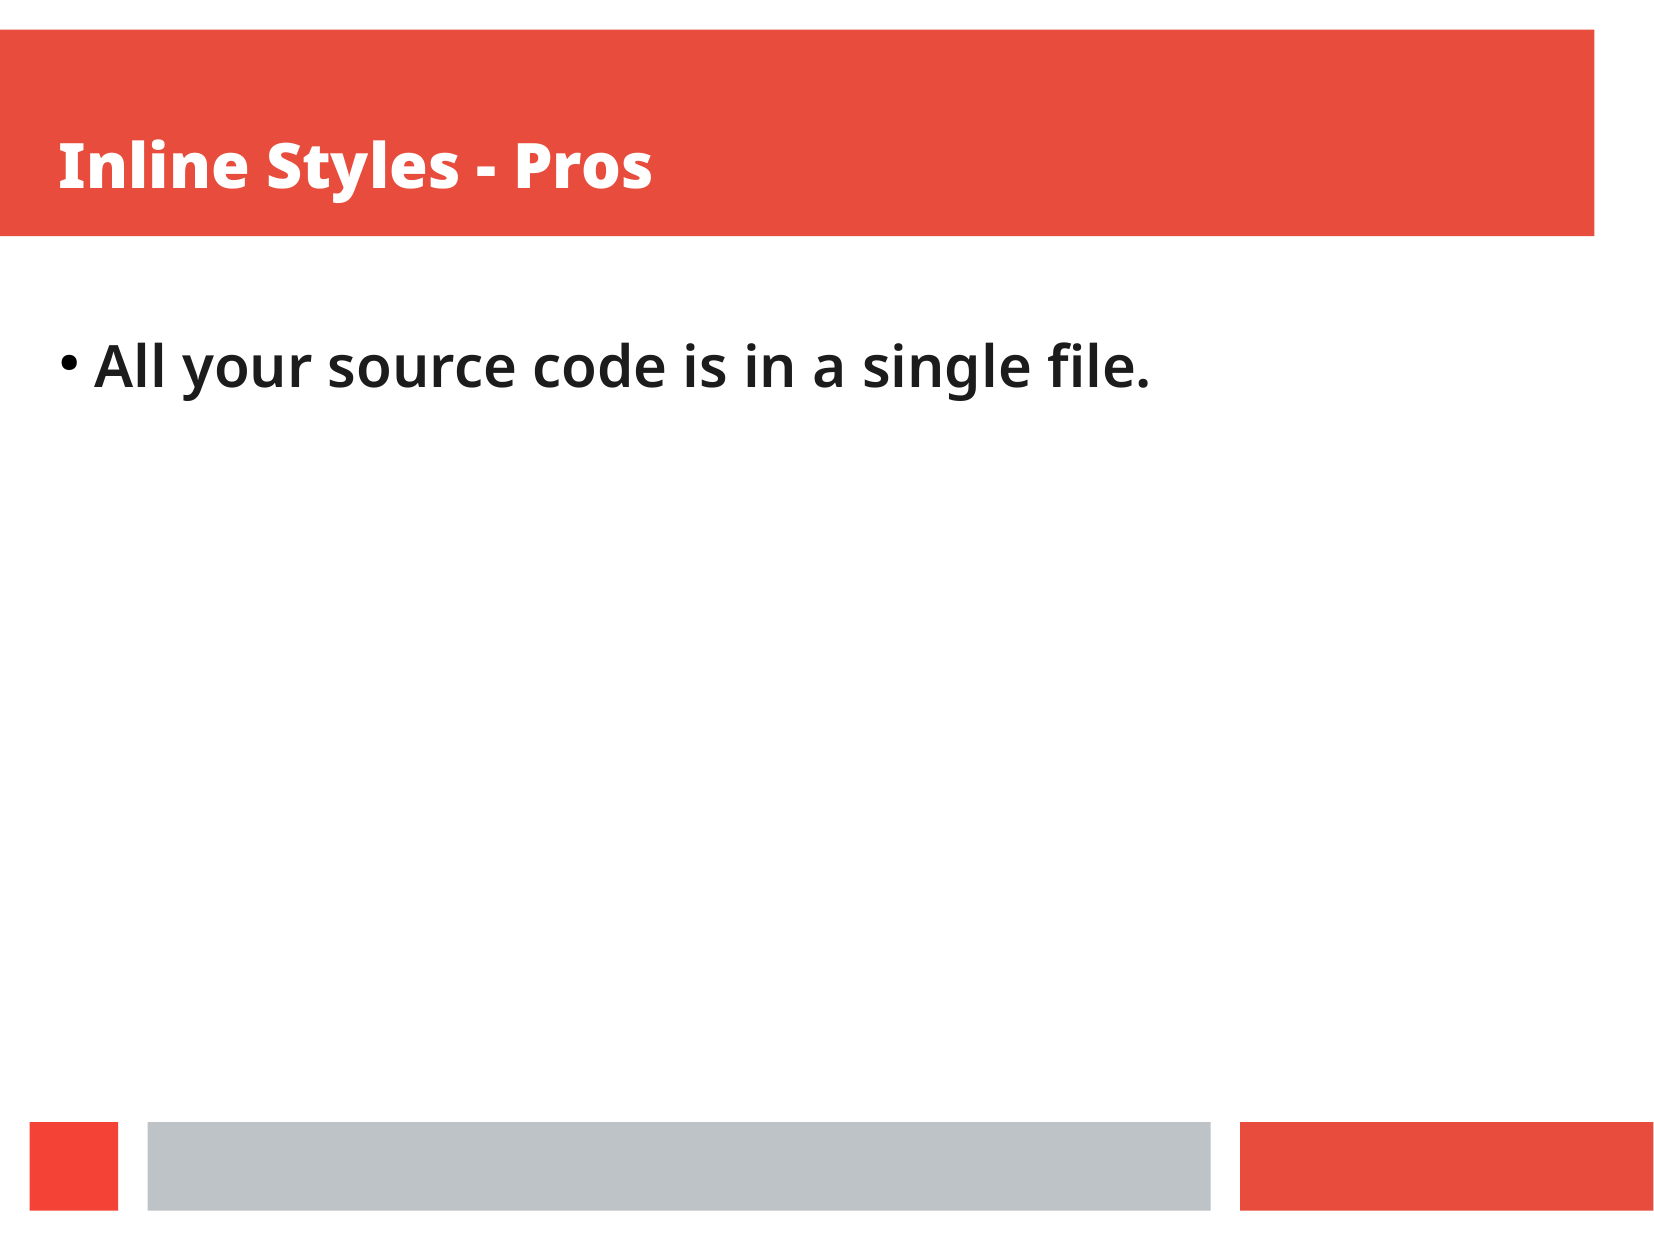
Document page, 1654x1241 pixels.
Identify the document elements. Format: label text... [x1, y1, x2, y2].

list All your source code is in a single file. [59, 324, 1619, 1093]
title Inline Styles - Pros [59, 59, 1595, 207]
